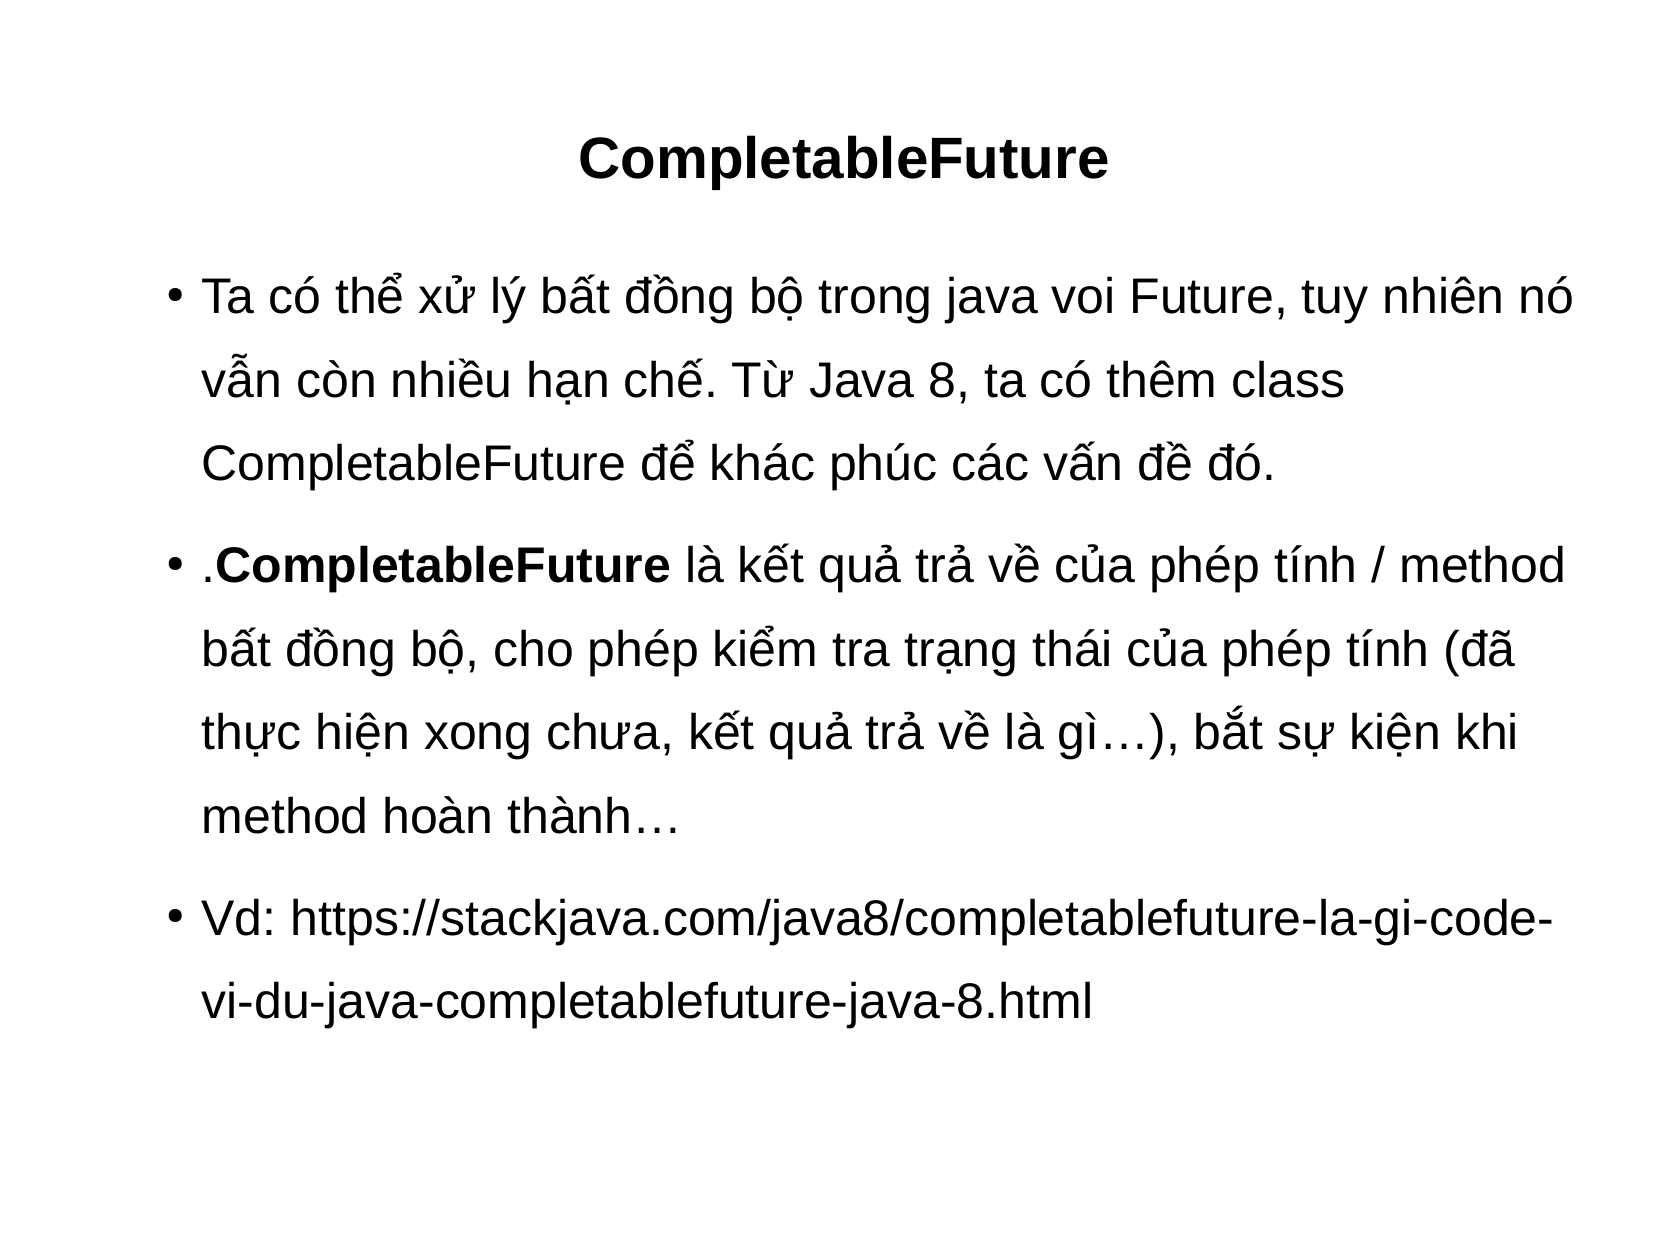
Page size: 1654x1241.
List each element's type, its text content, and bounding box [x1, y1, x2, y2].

title CompletableFuture [82, 49, 1571, 257]
text_box Ta có thể xử lý bất đồng bộ trong java voi Future, tuy nhiên nó vẫn còn nhiều hạn chế. Từ Java 8, ta có thêm class CompletableFuture để khác phúc các vấn đề đó. .CompletableFuture là kết quả trả về của phép tính / method bất đồng bộ, cho phép kiểm tra trạng thái của phép tính (đã thực hiện xong chưa, kết quả trả về là gì…), bắt sự kiện khi method hoàn thành… Vd: https://stackjava.com/java8/completablefuture-la-gi-code-vi-du-java-completablefuture-java-8.html [151, 232, 1606, 1051]
